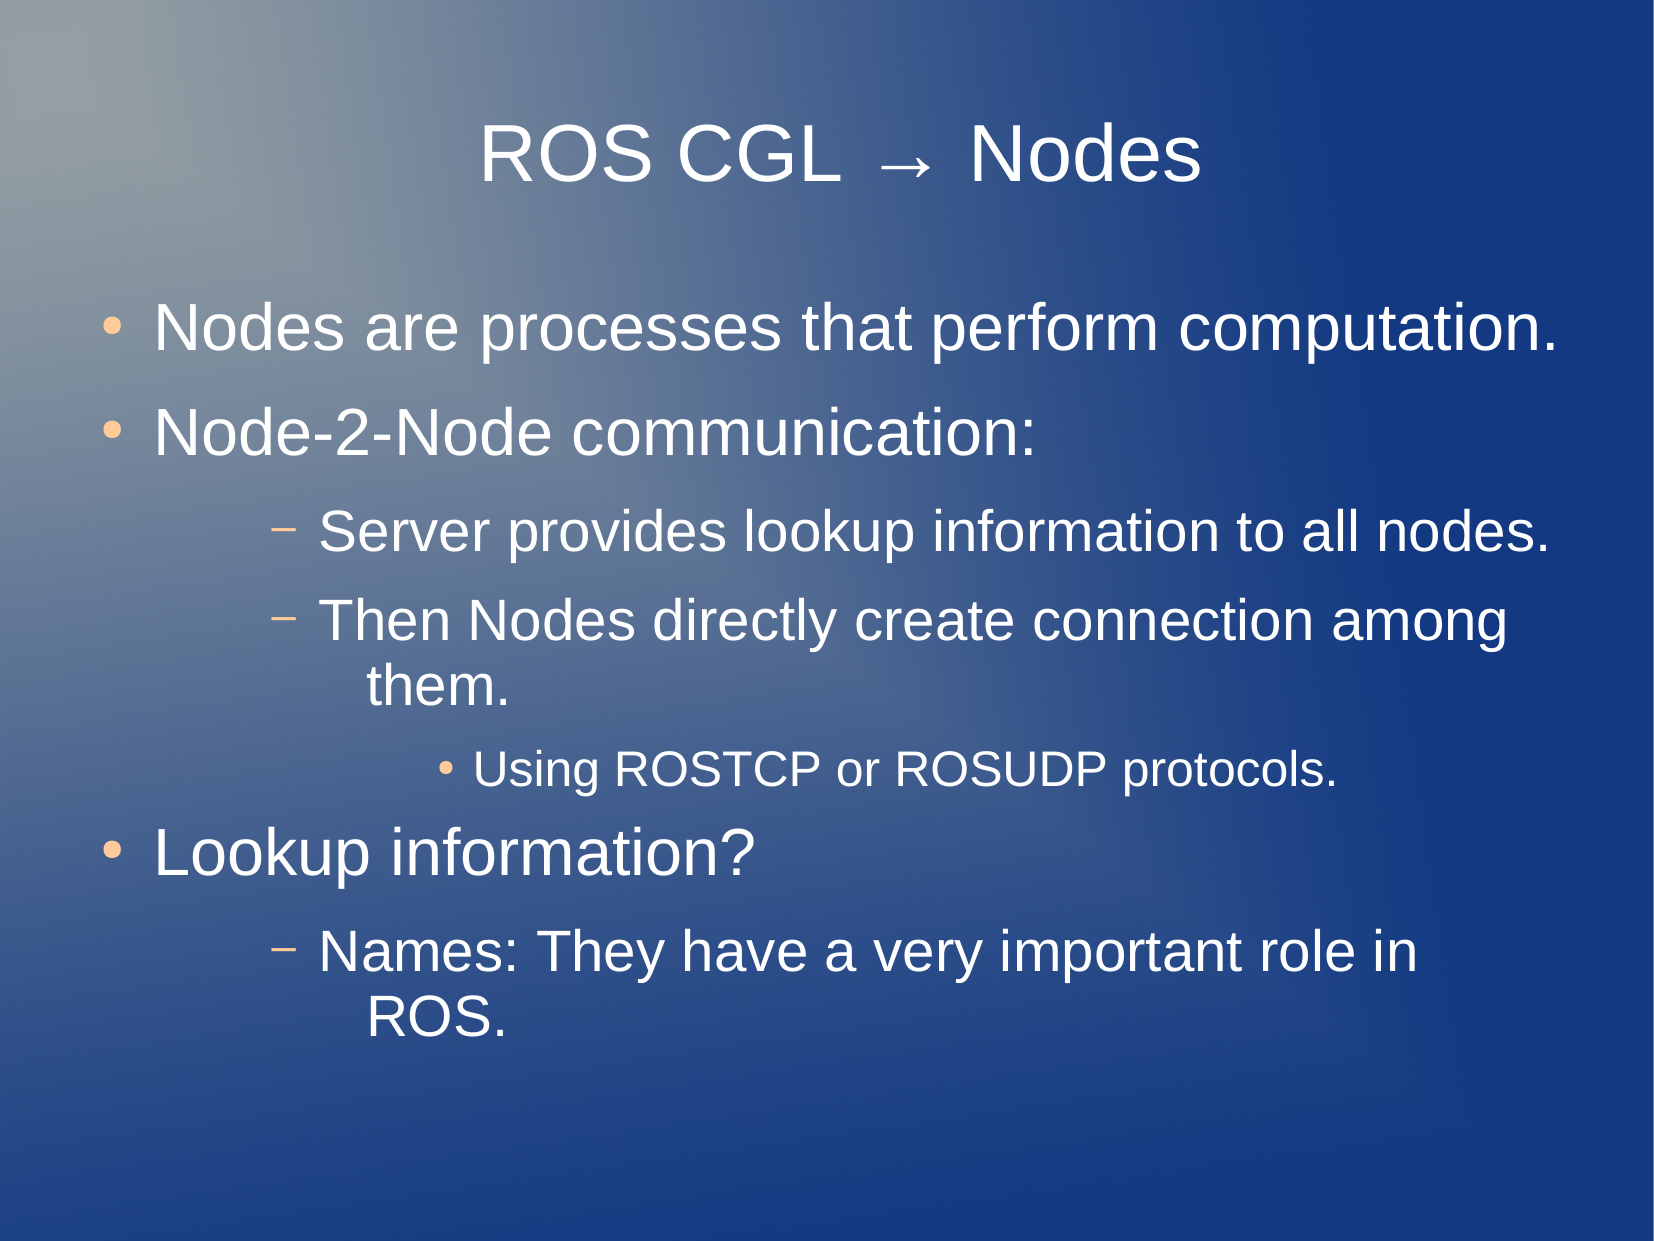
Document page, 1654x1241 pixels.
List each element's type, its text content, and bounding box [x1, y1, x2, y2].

list Nodes are processes that perform computation. Node-2-Node communication: Server provides lookup information to all nodes. Then Nodes directly create connection among them. Using ROSTCP or ROSUDP protocols. Lookup information? Names: They have a very important role in ROS. [82, 290, 1571, 1049]
picture [0, 0, 1654, 1241]
title ROS CGL → Nodes [82, 49, 1571, 257]
